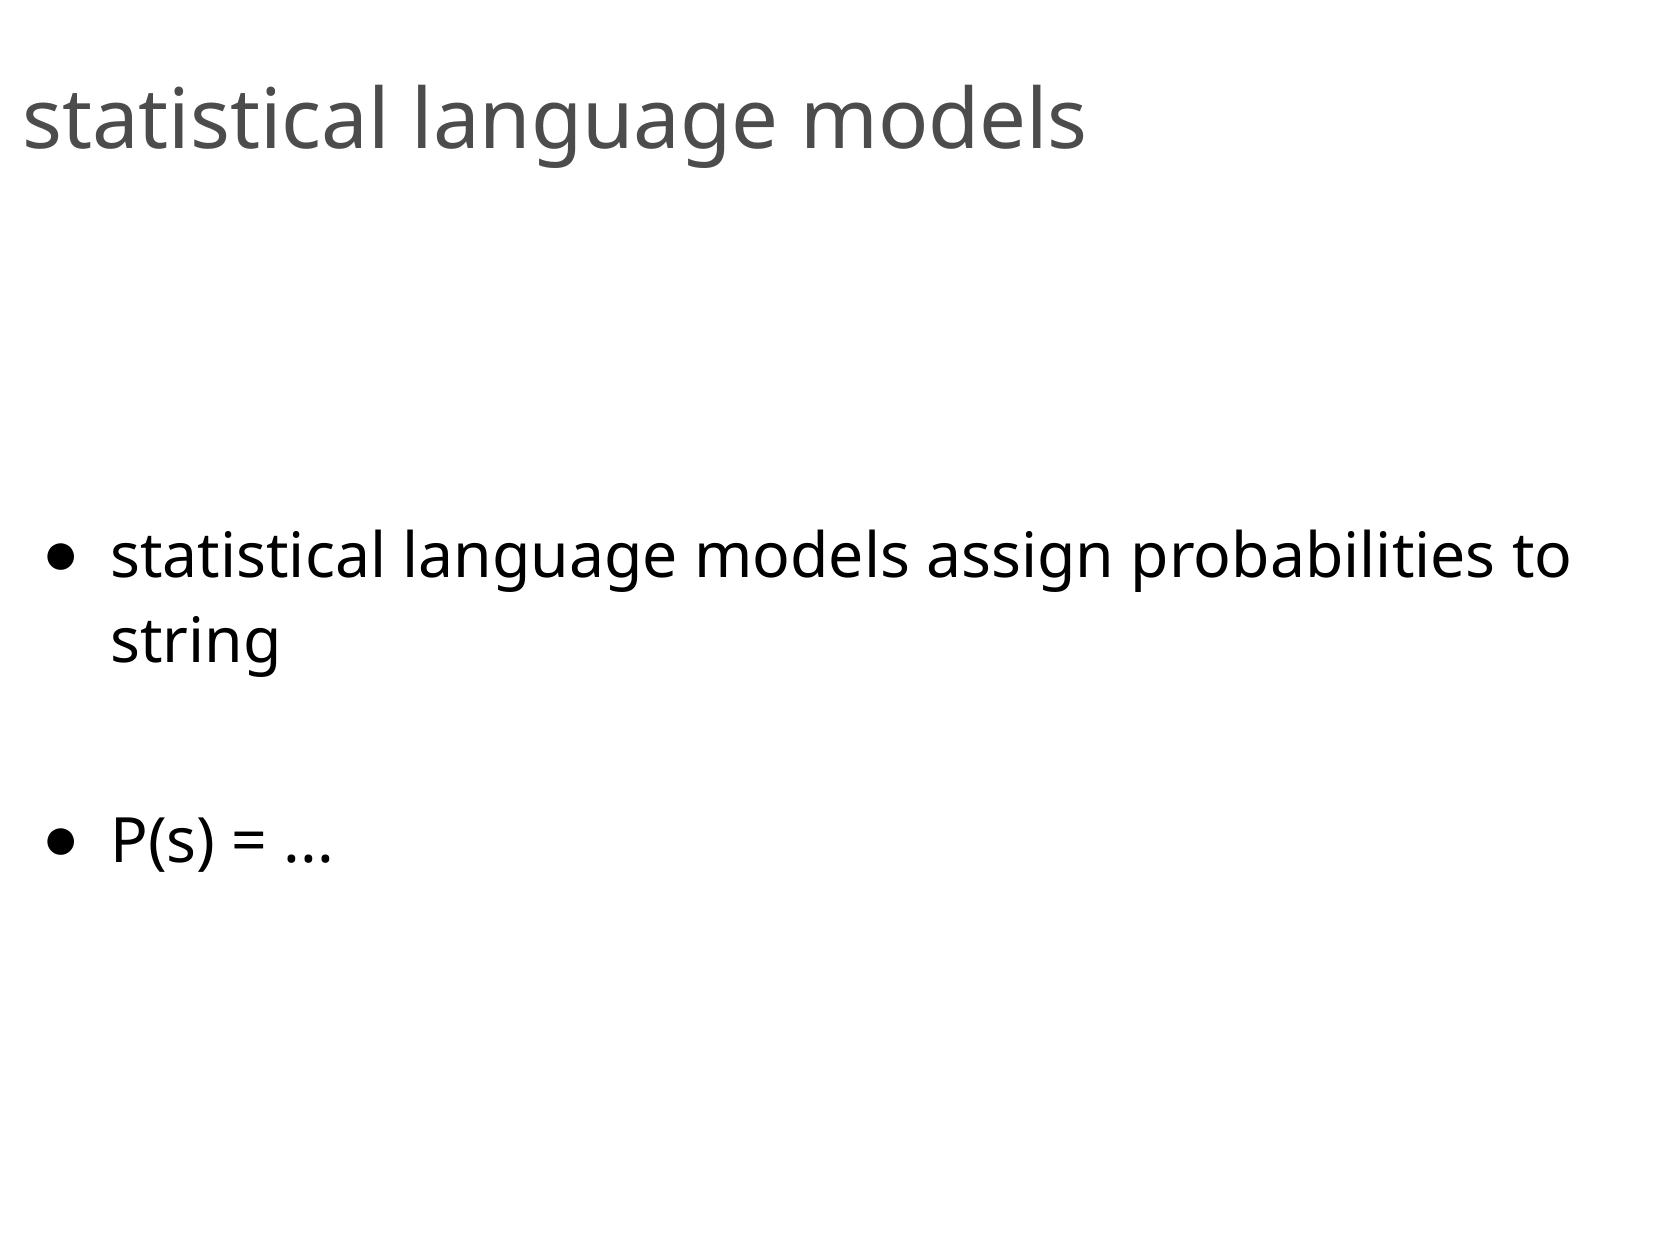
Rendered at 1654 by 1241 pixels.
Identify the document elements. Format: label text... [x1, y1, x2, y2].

list statistical language models assign probabilities to string P(s) = ... [25, 233, 1654, 1158]
title statistical language models [22, 19, 1654, 213]
